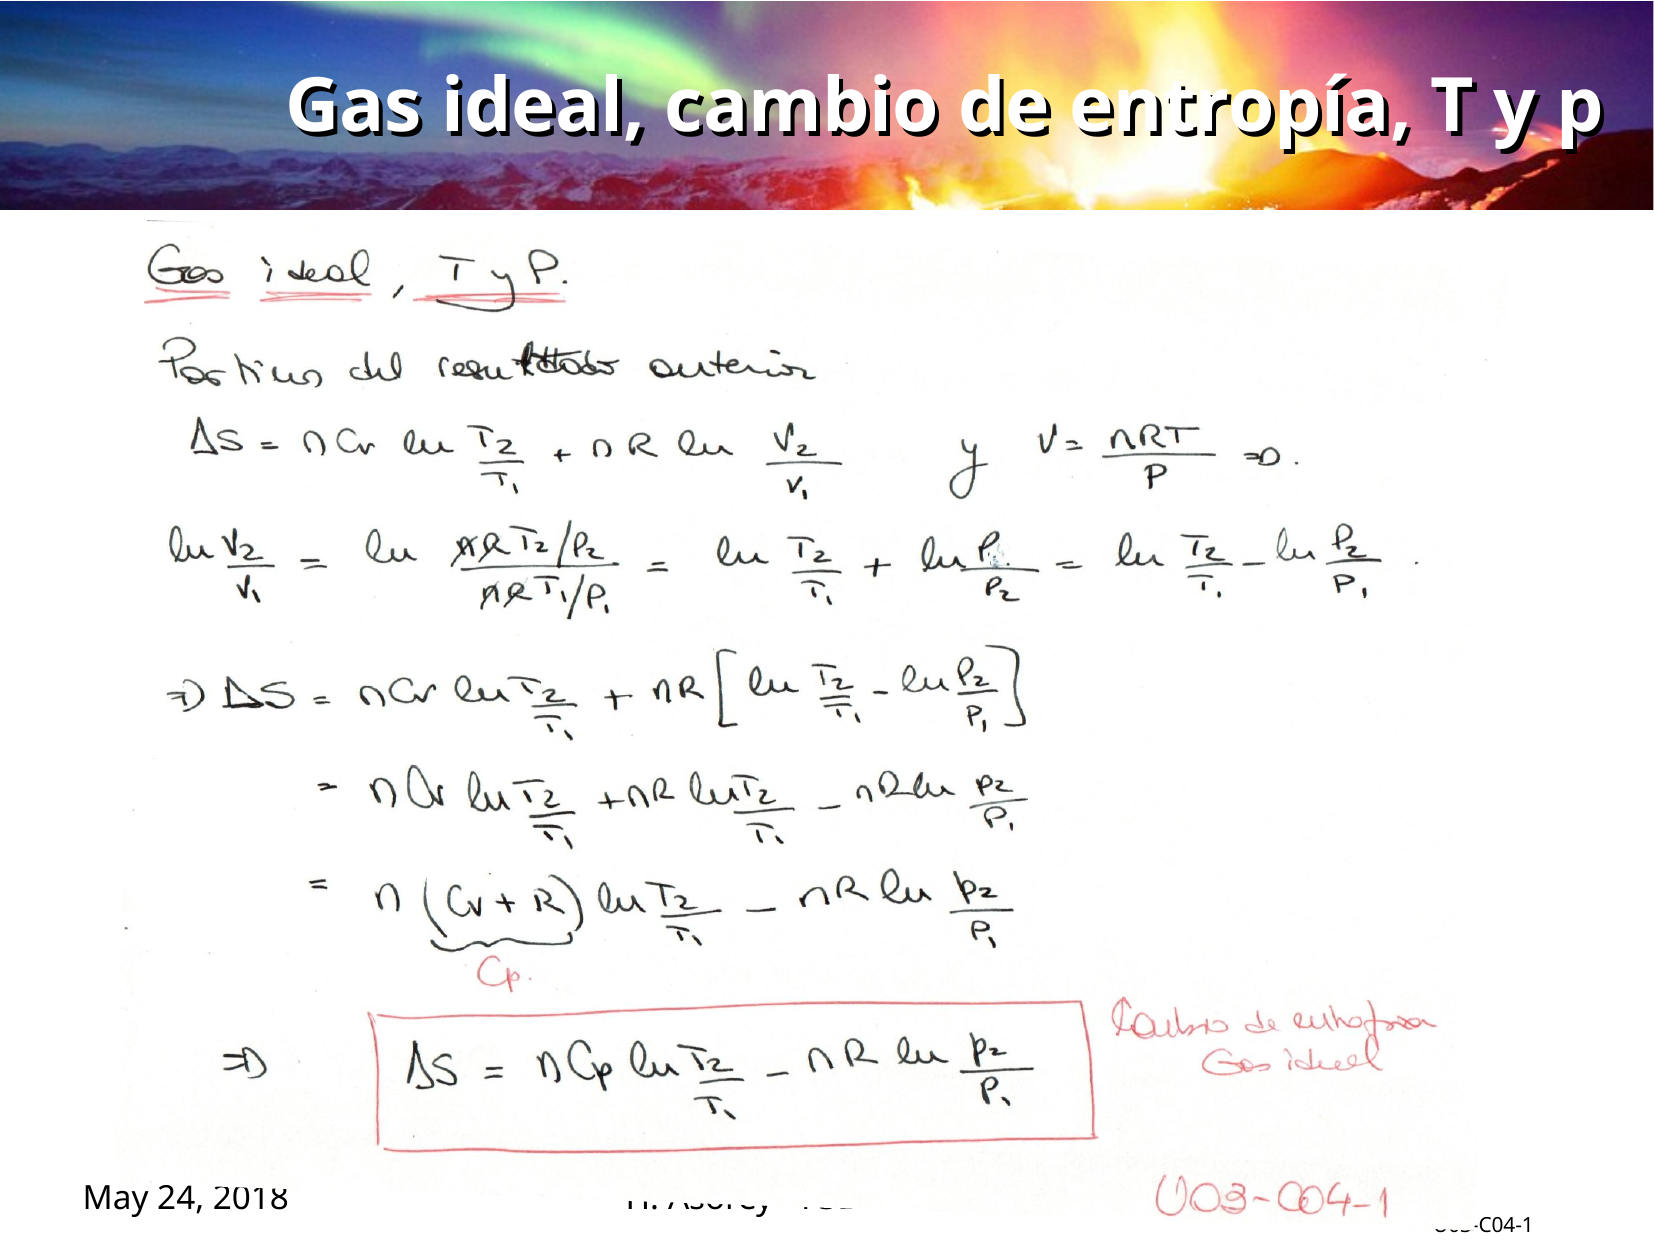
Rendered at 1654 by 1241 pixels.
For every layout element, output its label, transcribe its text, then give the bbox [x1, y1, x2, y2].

text_box U03-C04-1 [1268, 1145, 1621, 1238]
title Gas ideal, cambio de entropía, T y p [45, 15, 1606, 191]
picture [113, 220, 1509, 1231]
picture [0, 1, 1654, 210]
